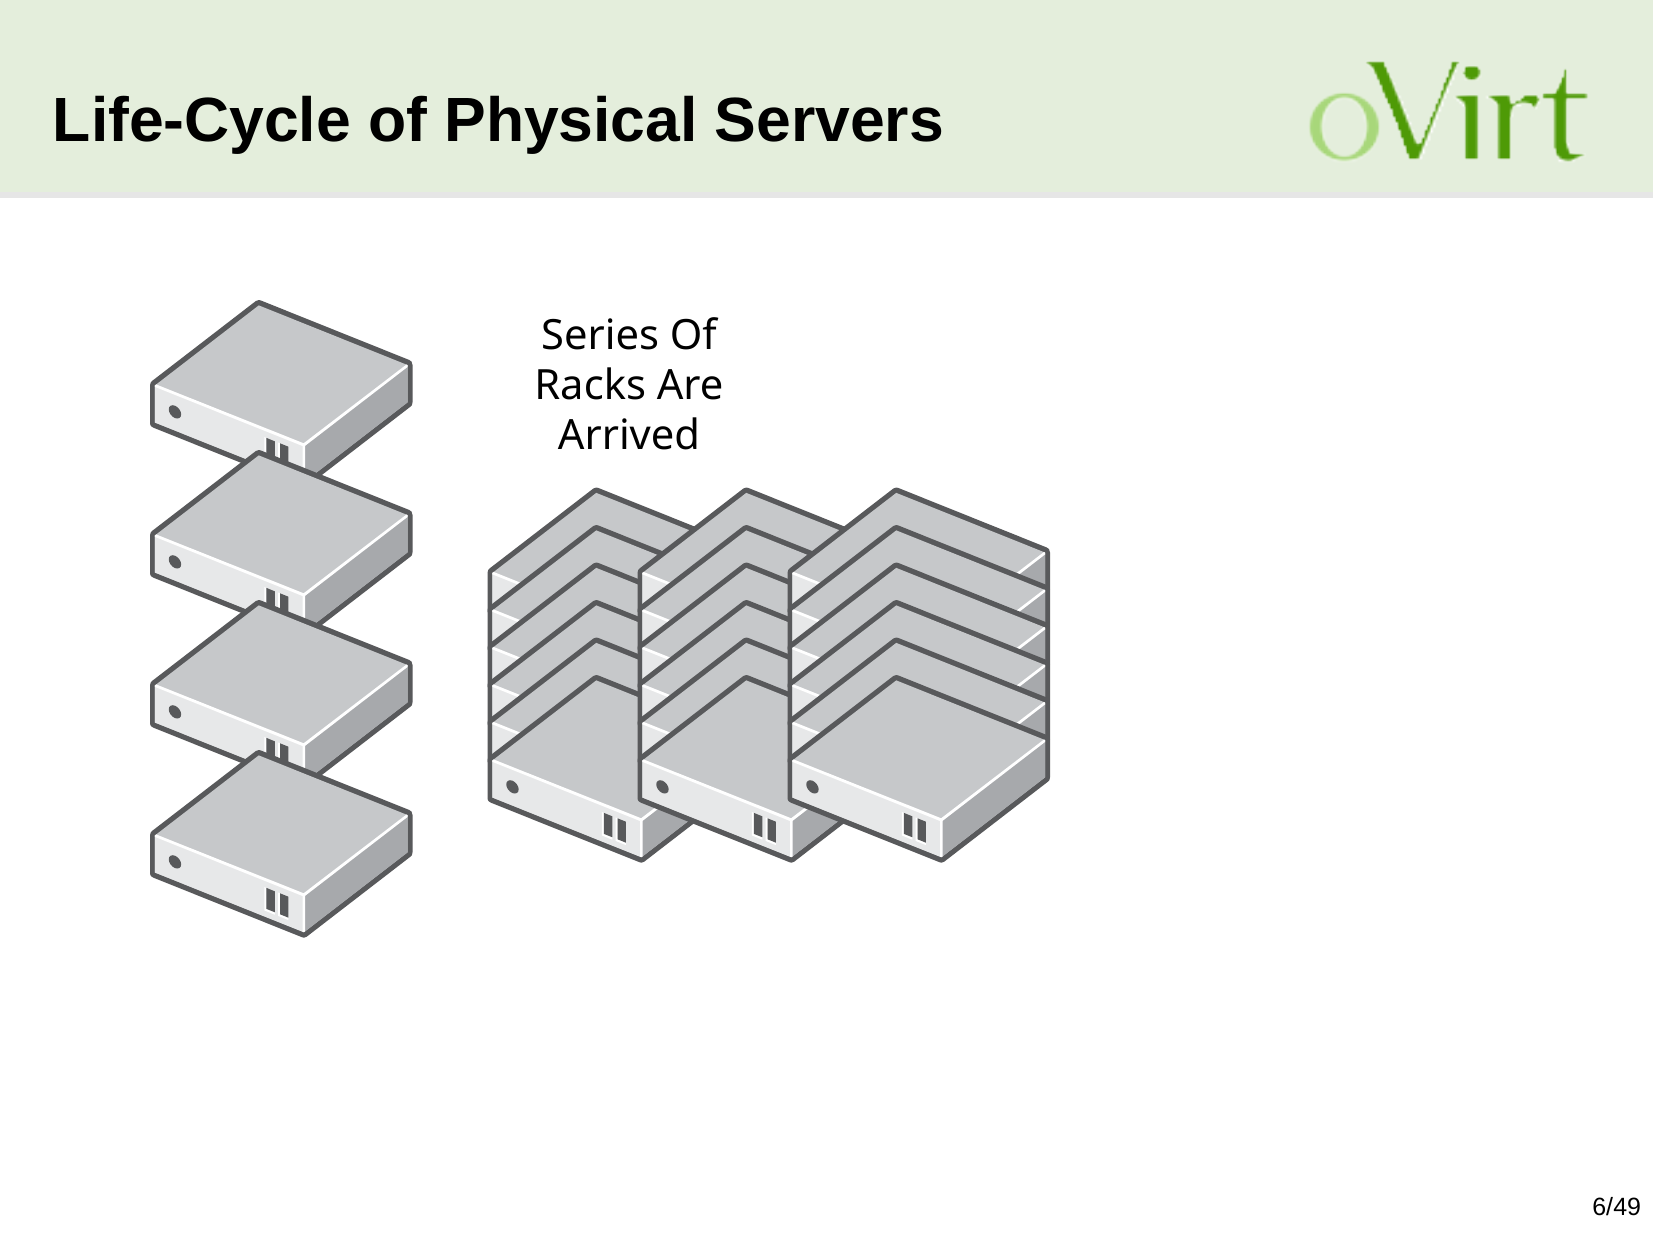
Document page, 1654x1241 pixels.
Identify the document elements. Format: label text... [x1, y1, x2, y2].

picture [150, 300, 413, 938]
title Life-Cycle of Physical Servers [52, 14, 1330, 154]
picture [1289, 36, 1613, 181]
picture [487, 487, 1051, 863]
text_box Series Of Racks Are Arrived [470, 300, 788, 466]
